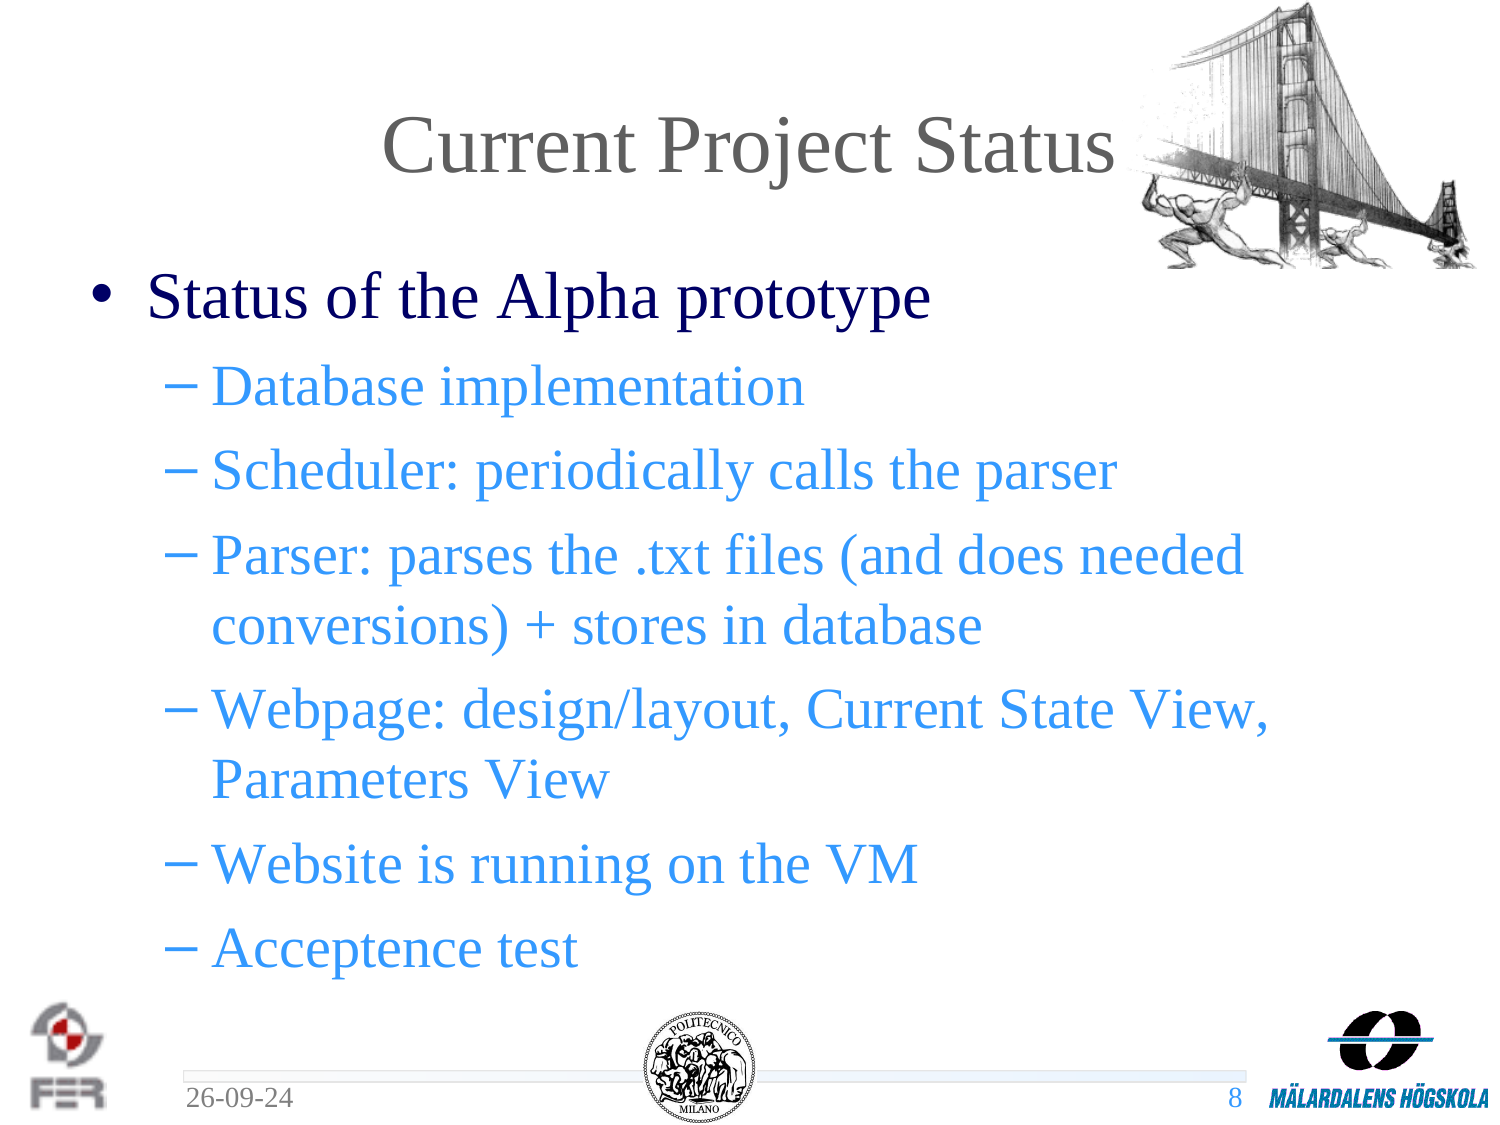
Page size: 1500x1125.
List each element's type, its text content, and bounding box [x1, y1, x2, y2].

title Current Project Status [75, 45, 1122, 233]
text_box 13-11-28 [171, 1072, 396, 1114]
list Status of the Alpha prototype Database implementation Scheduler: periodically calls the parser Parser: parses the .txt files (and does needed conversions) + stores in database Webpage: design/layout, Current State View, Parameters View Website is running on the VM Acceptence test [75, 244, 1426, 1072]
picture [1368, 1093, 1374, 1104]
text_box <numero> [1186, 1072, 1258, 1114]
picture [1454, 1091, 1459, 1108]
picture [643, 1072, 757, 1123]
picture [1435, 1096, 1441, 1104]
picture [29, 987, 107, 1125]
picture [1122, 0, 1477, 269]
picture [1269, 1011, 1488, 1108]
